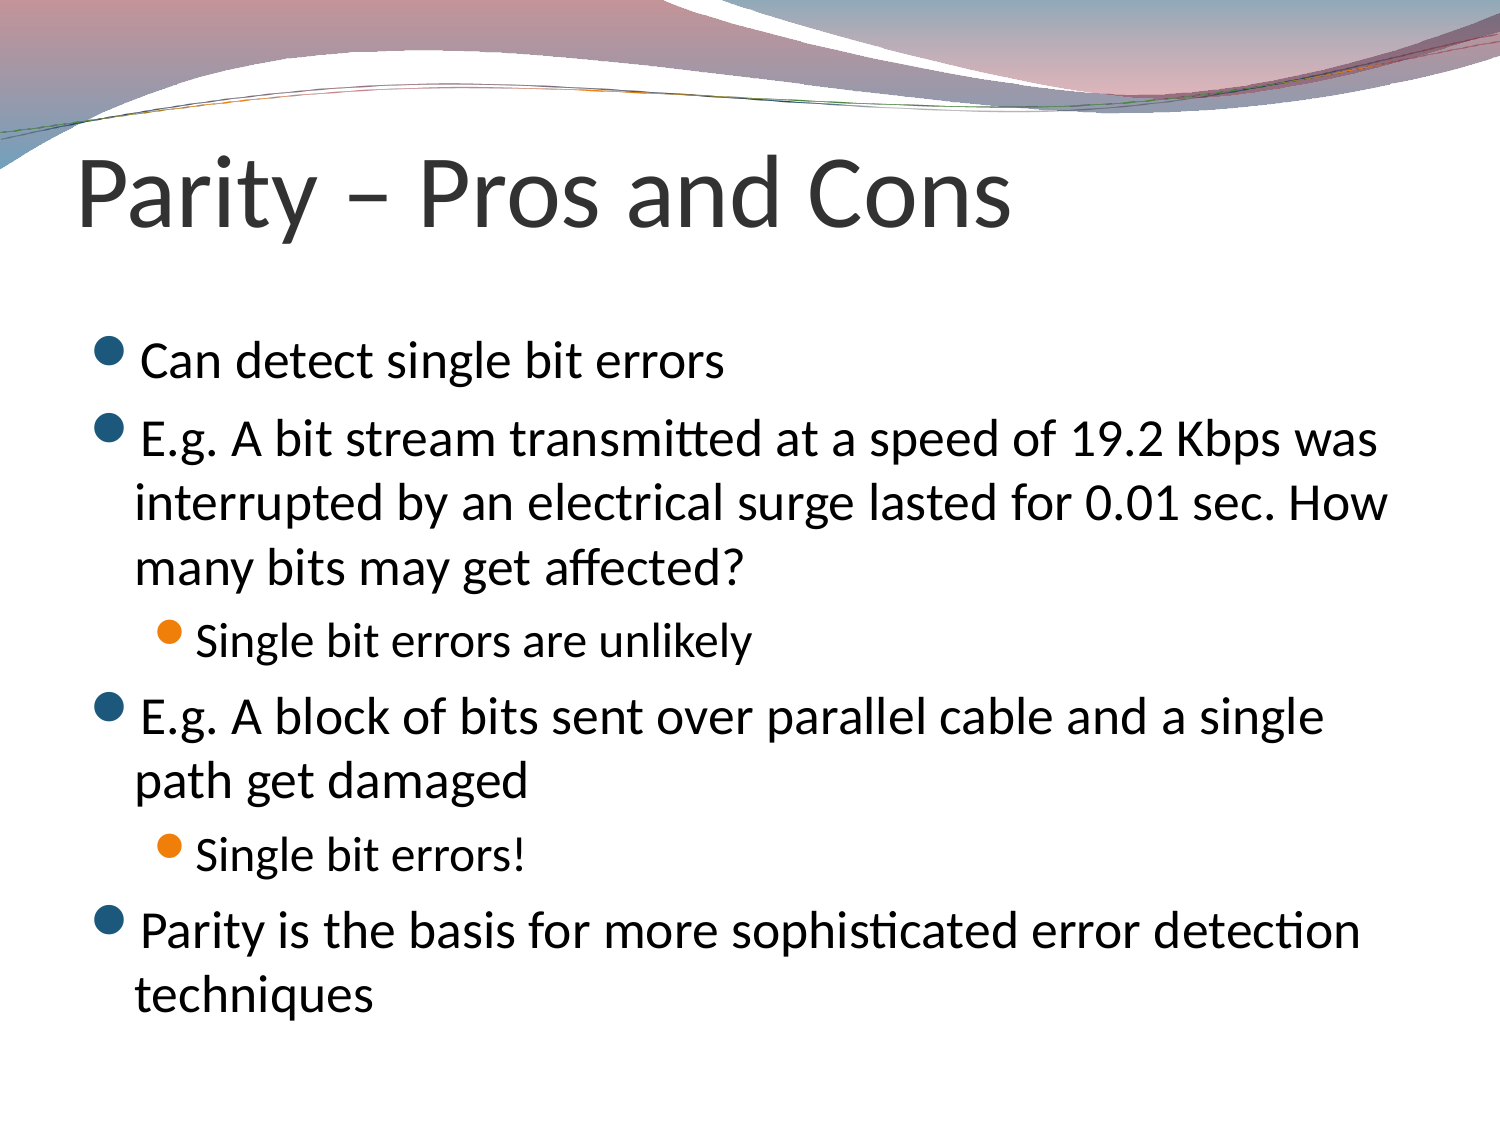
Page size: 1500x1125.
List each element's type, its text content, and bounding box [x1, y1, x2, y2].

title Parity – Pros and Cons [75, 115, 1426, 304]
list Can detect single bit errors E.g. A bit stream transmitted at a speed of 19.2 Kbps was interrupted by an electrical surge lasted for 0.01 sec. How many bits may get affected? Single bit errors are unlikely E.g. A block of bits sent over parallel cable and a single path get damaged Single bit errors! Parity is the basis for more sophisticated error detection techniques [75, 317, 1426, 1038]
picture [0, 33, 1500, 140]
